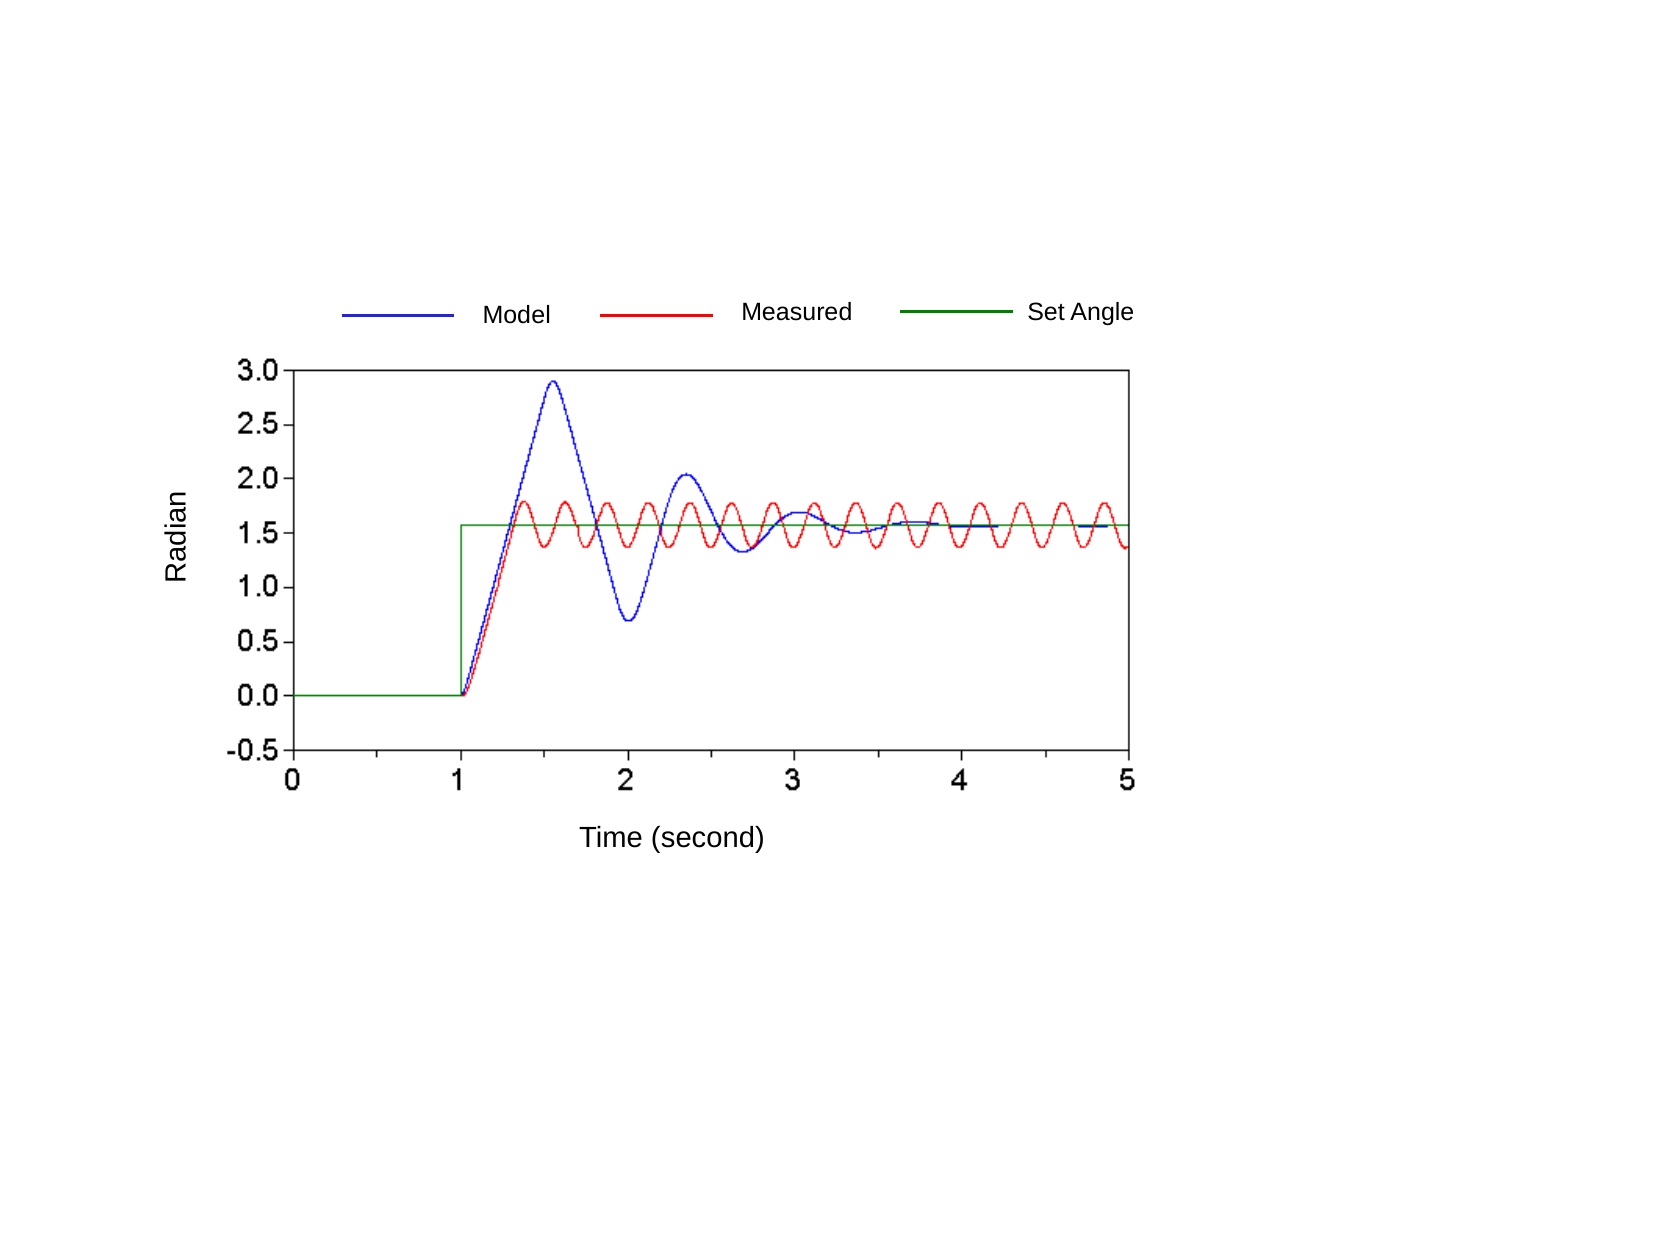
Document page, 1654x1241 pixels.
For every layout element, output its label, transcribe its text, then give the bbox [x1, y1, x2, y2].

text_box Radian [150, 368, 201, 706]
text_box Model [467, 289, 827, 338]
text_box Measured [726, 289, 938, 333]
text_box Set Angle [1012, 289, 1187, 333]
picture [201, 348, 1155, 818]
text_box Time (second) [562, 811, 901, 863]
